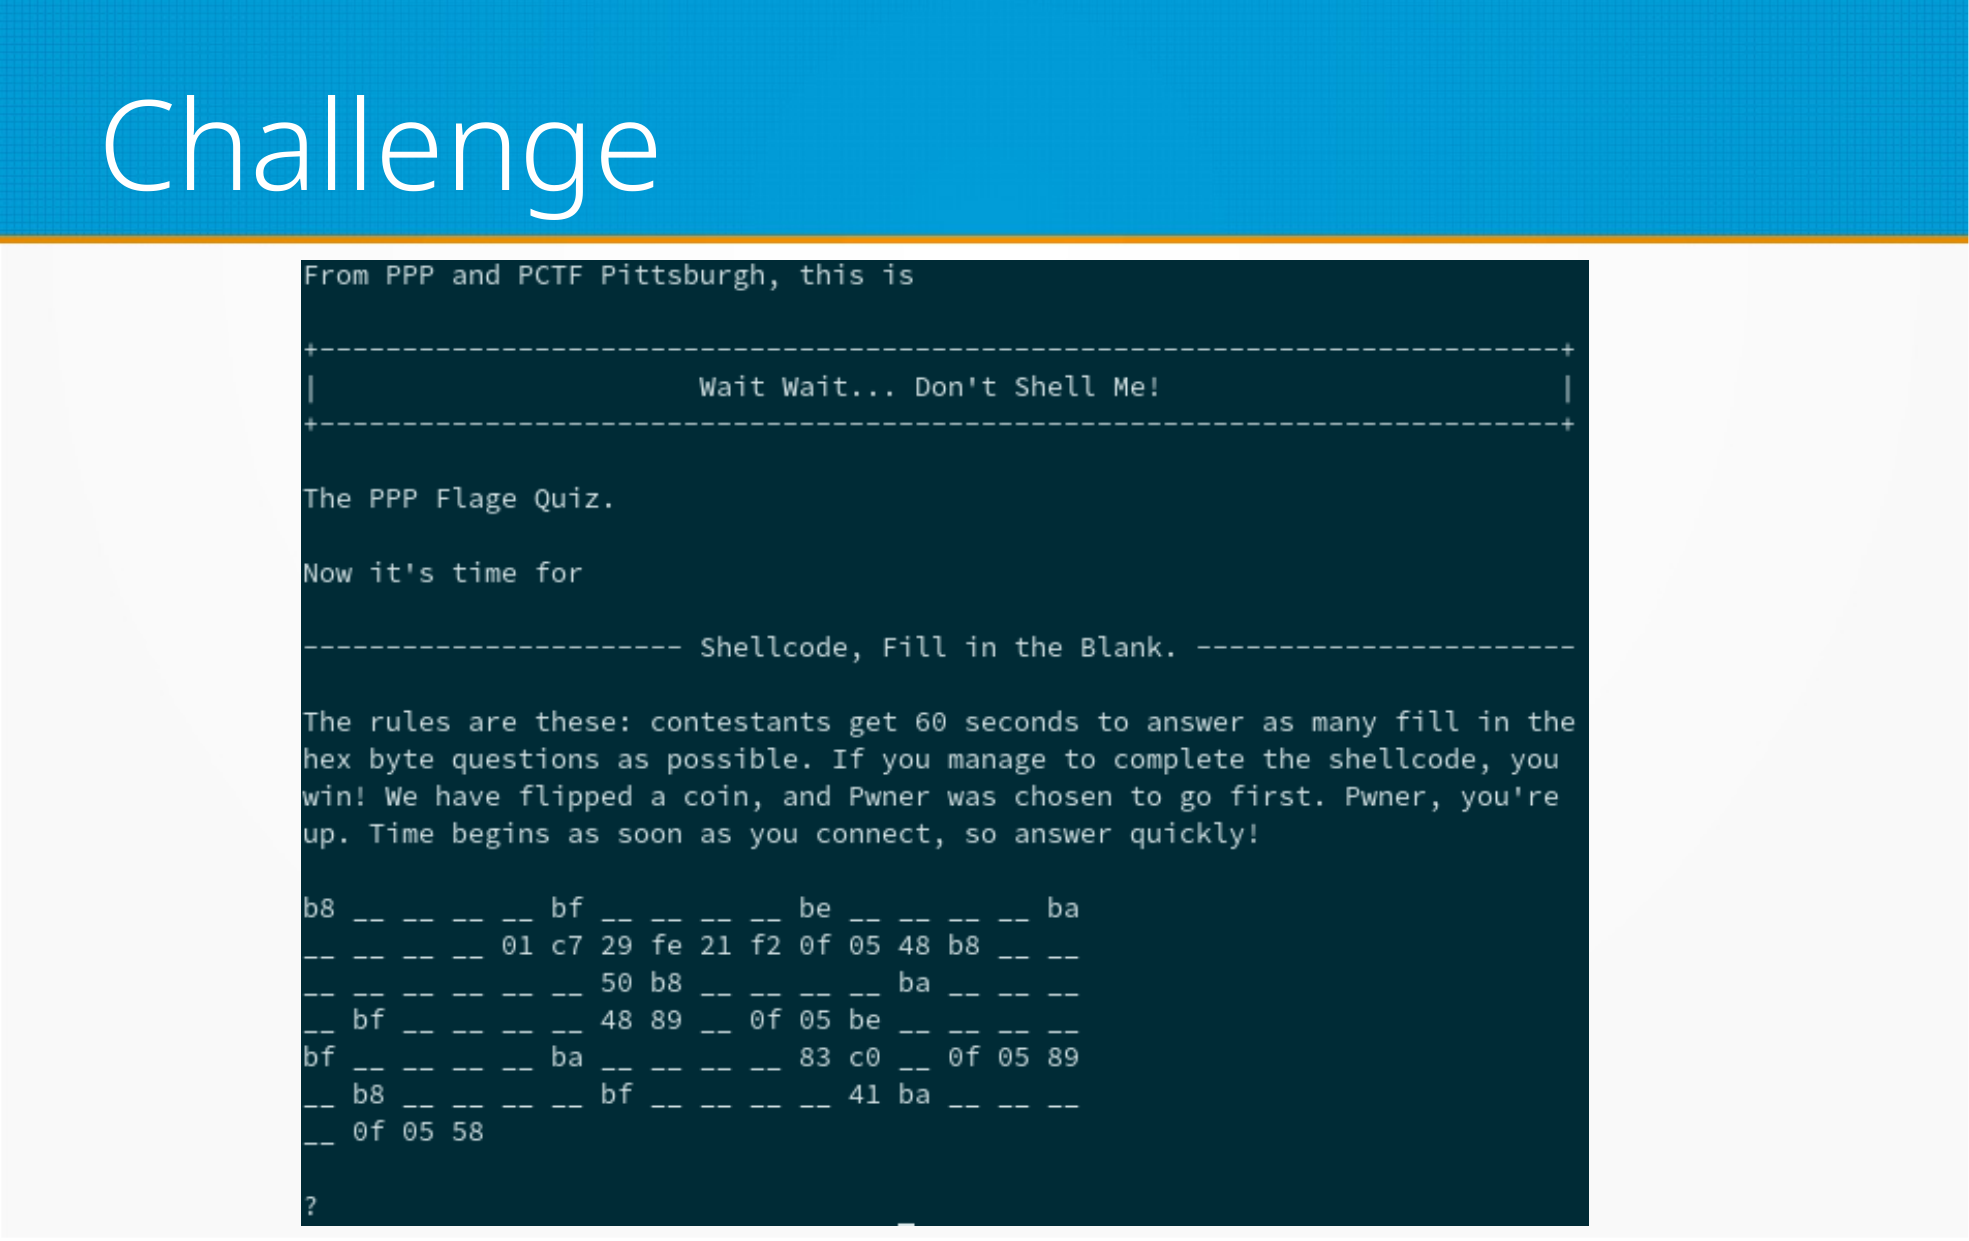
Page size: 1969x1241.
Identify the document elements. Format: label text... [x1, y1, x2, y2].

title Challenge [98, 19, 1870, 227]
picture [0, 233, 1969, 1241]
